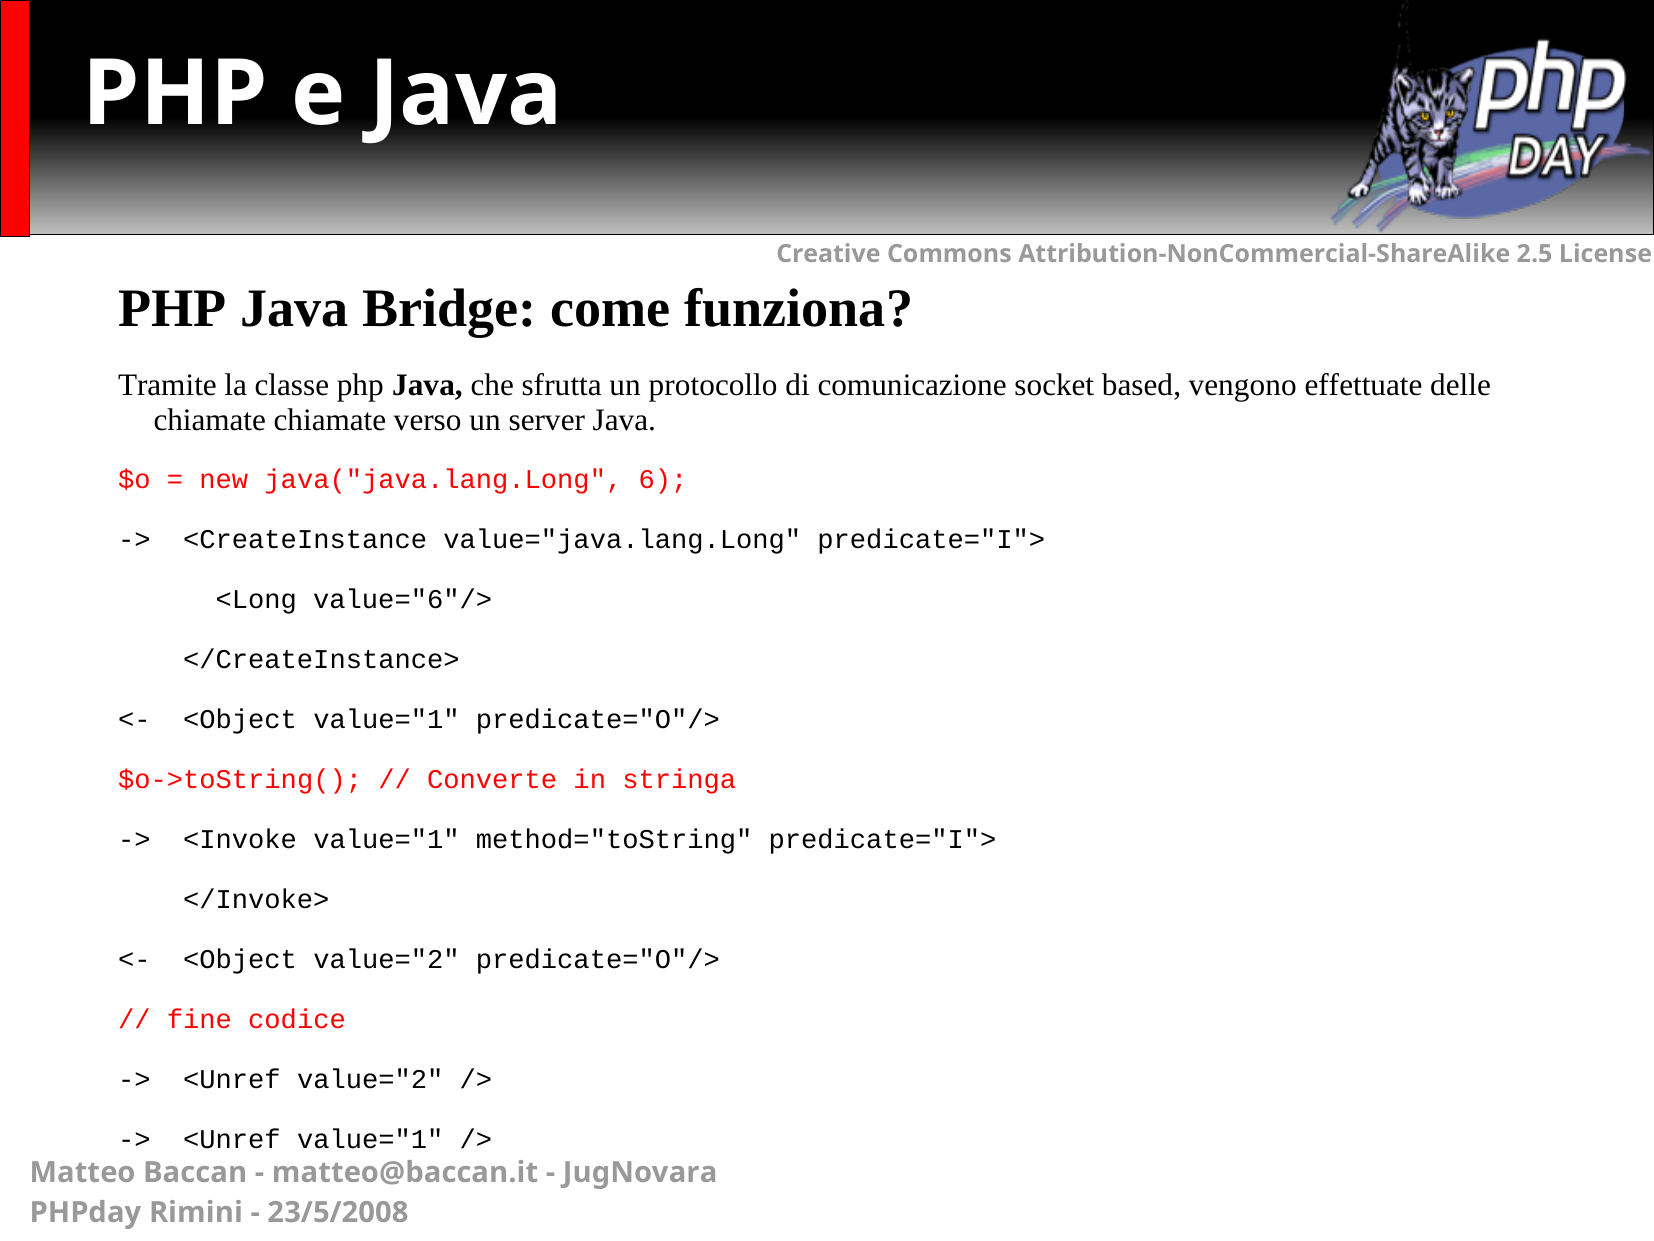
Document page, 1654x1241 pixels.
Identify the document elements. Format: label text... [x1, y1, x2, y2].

text_box [627, 219, 1188, 278]
list PHP Java Bridge: come funziona? Tramite la classe php Java, che sfrutta un protocollo di comunicazione socket based, vengono effettuate delle chiamate chiamate verso un server Java. $o = new java("java.lang.Long", 6); -> <CreateInstance value="java.lang.Long" predicate="I"> <Long value="6"/> </CreateInstance> <- <Object value="1" predicate="O"/> $o->toString(); // Converte in stringa -> <Invoke value="1" method="toString" predicate="I"> </Invoke> <- <Object value="2" predicate="O"/> // fine codice -> <Unref value="2" /> -> <Unref value="1" /> [82, 278, 1571, 1144]
picture [1328, 0, 1654, 237]
title PHP e Java [82, 29, 768, 148]
